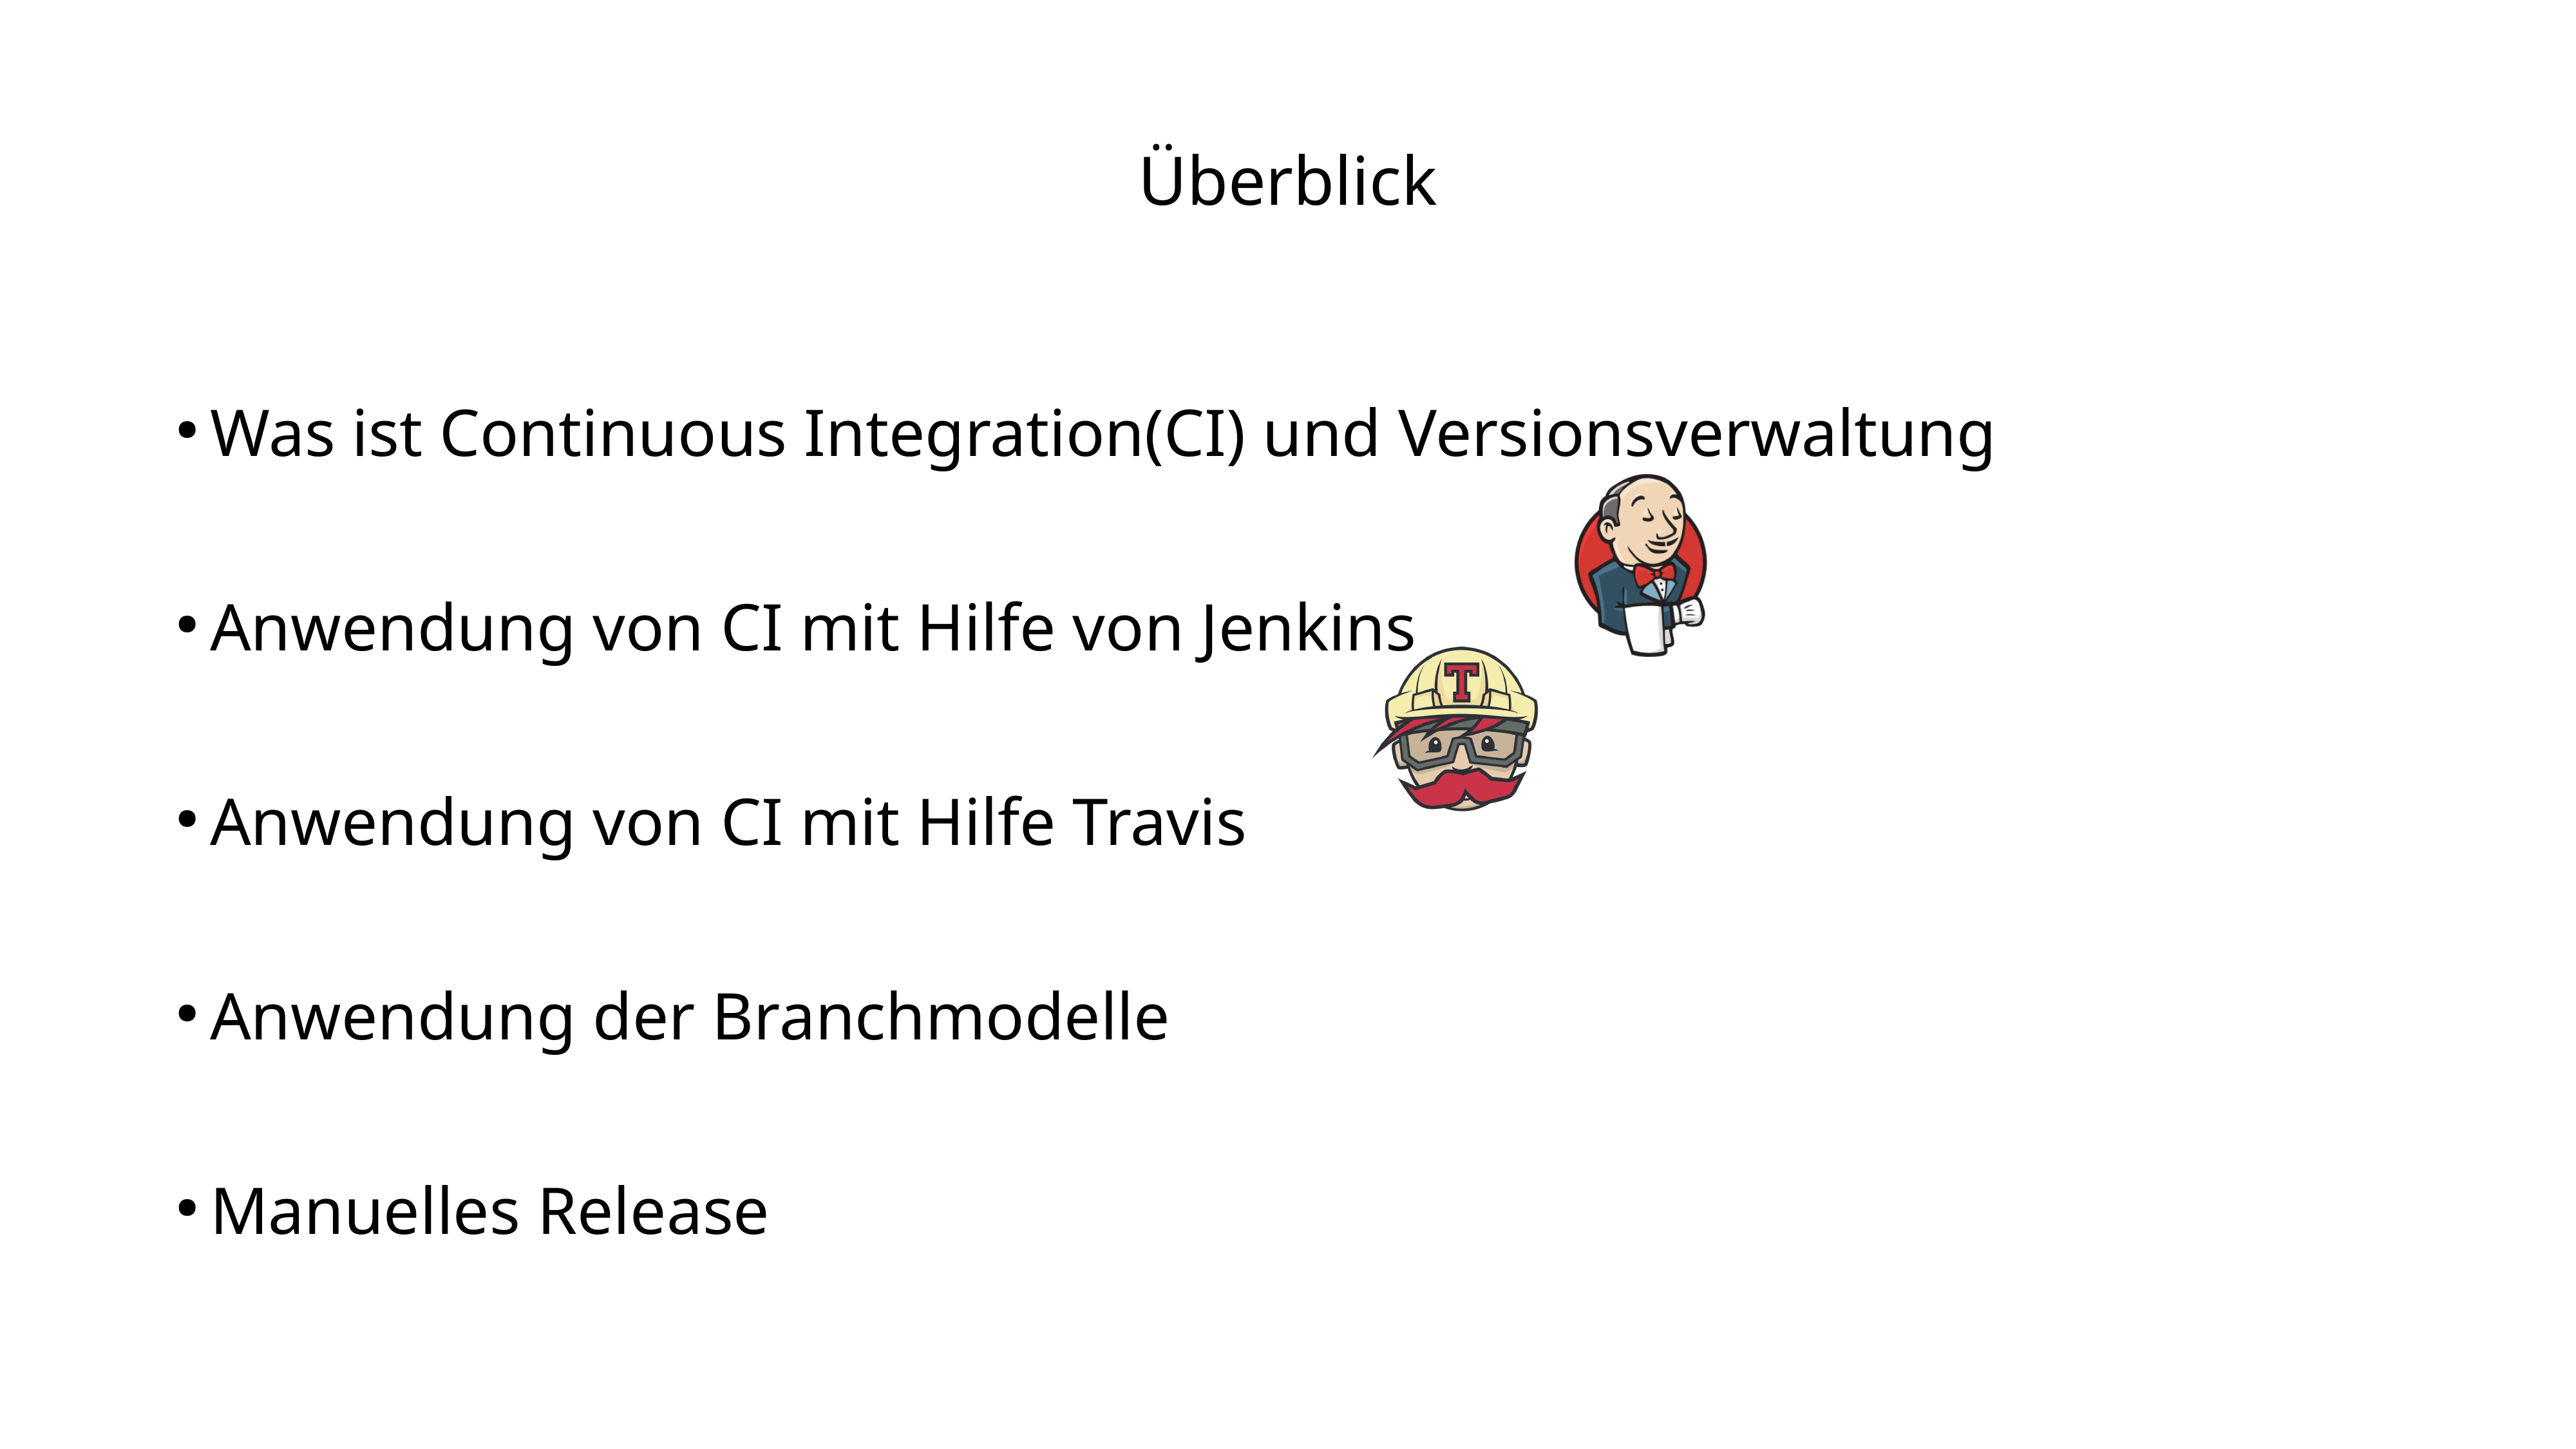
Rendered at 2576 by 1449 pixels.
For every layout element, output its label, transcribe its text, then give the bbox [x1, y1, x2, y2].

title Überblick [128, 57, 2447, 300]
picture [1575, 474, 1707, 658]
list Was ist Continuous Integration(CI) und Versionsverwaltung Anwendung von CI mit Hilfe von Jenkins Anwendung von CI mit Hilfe Travis Anwendung der Branchmodelle Manuelles Release [164, 299, 2483, 1372]
picture [1372, 647, 1538, 812]
